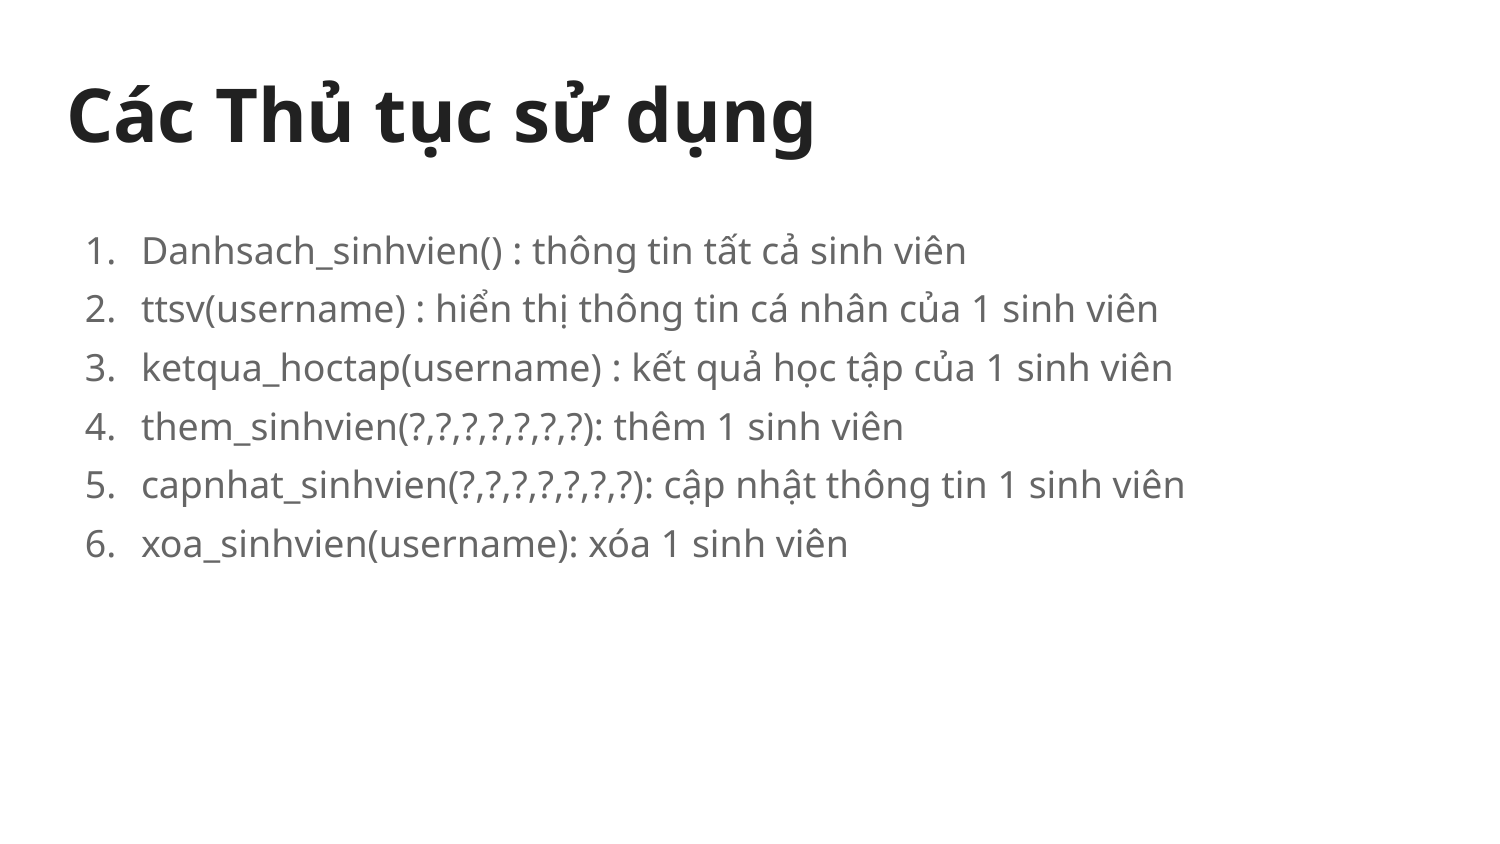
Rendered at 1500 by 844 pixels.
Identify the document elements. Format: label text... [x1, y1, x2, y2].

title Các Thủ tục sử dụng [51, 48, 1449, 180]
list Danhsach_sinhvien() : thông tin tất cả sinh viên ttsv(username) : hiển thị thông tin cá nhân của 1 sinh viên ketqua_hoctap(username) : kết quả học tập của 1 sinh viên them_sinhvien(?,?,?,?,?,?,?): thêm 1 sinh viên capnhat_sinhvien(?,?,?,?,?,?,?): cập nhật thông tin 1 sinh viên xoa_sinhvien(username): xóa 1 sinh viên [51, 201, 1449, 750]
